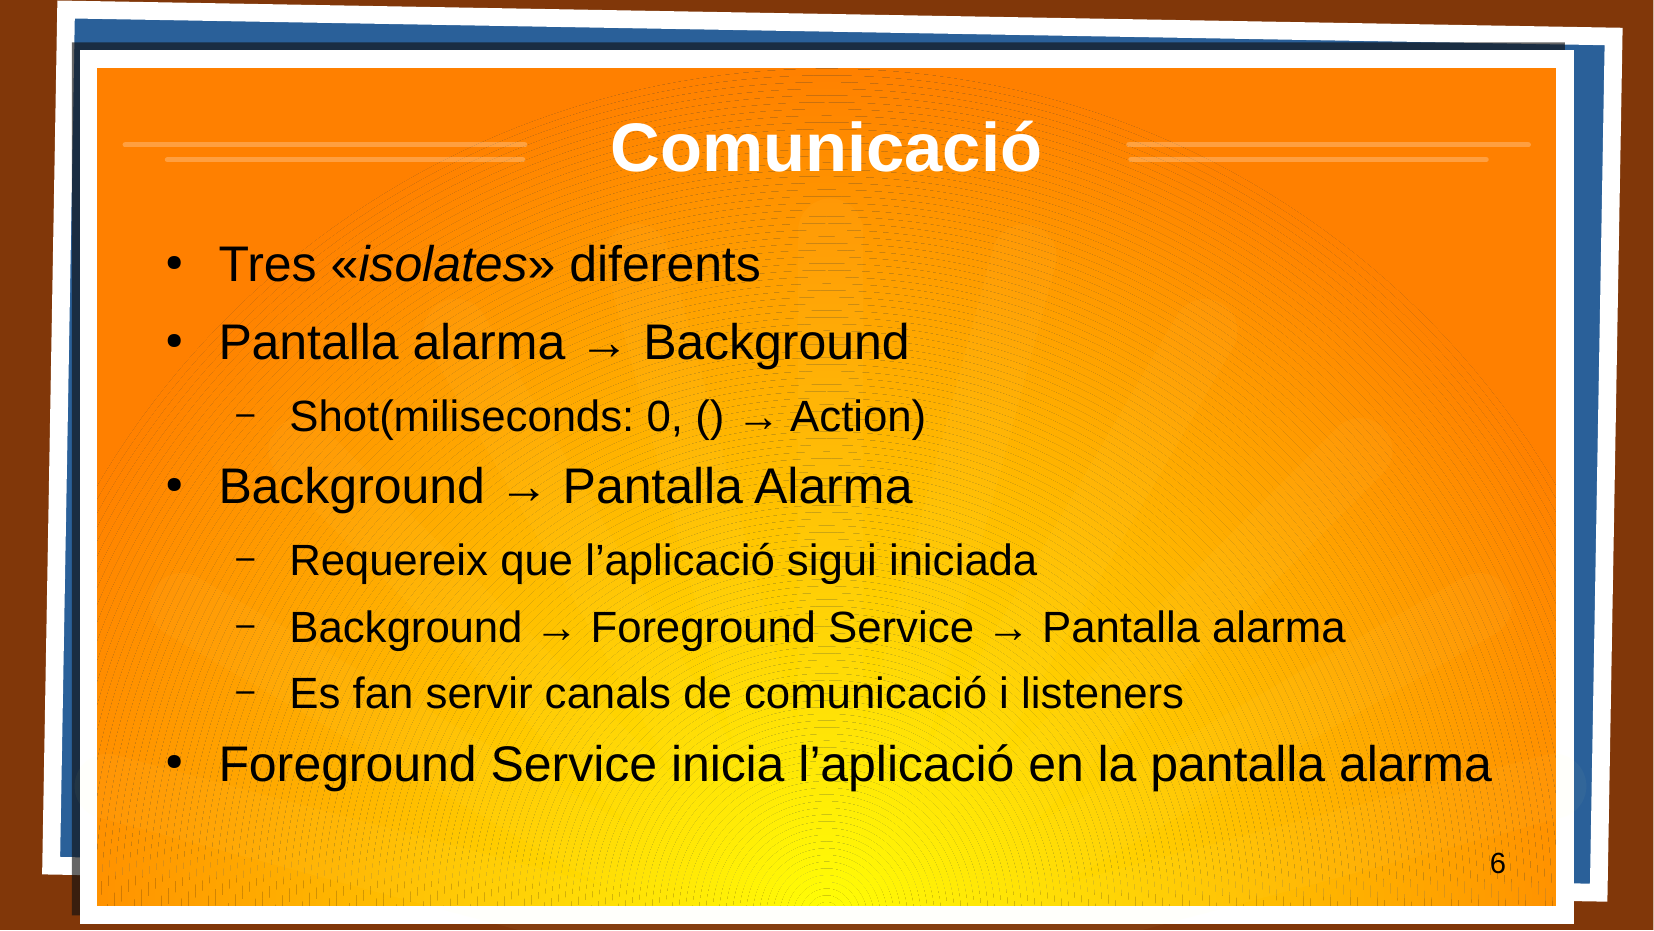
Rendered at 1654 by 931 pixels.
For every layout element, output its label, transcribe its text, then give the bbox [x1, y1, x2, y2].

list Tres «isolates» diferents Pantalla alarma → Background Shot(miliseconds: 0, () → Action) Background → Pantalla Alarma Requereix que l’aplicació sigui iniciada Background → Foreground Service → Pantalla alarma Es fan servir canals de comunicació i listeners Foreground Service inicia l’aplicació en la pantalla alarma [147, 236, 1506, 827]
title Comunicació [531, 73, 1123, 222]
